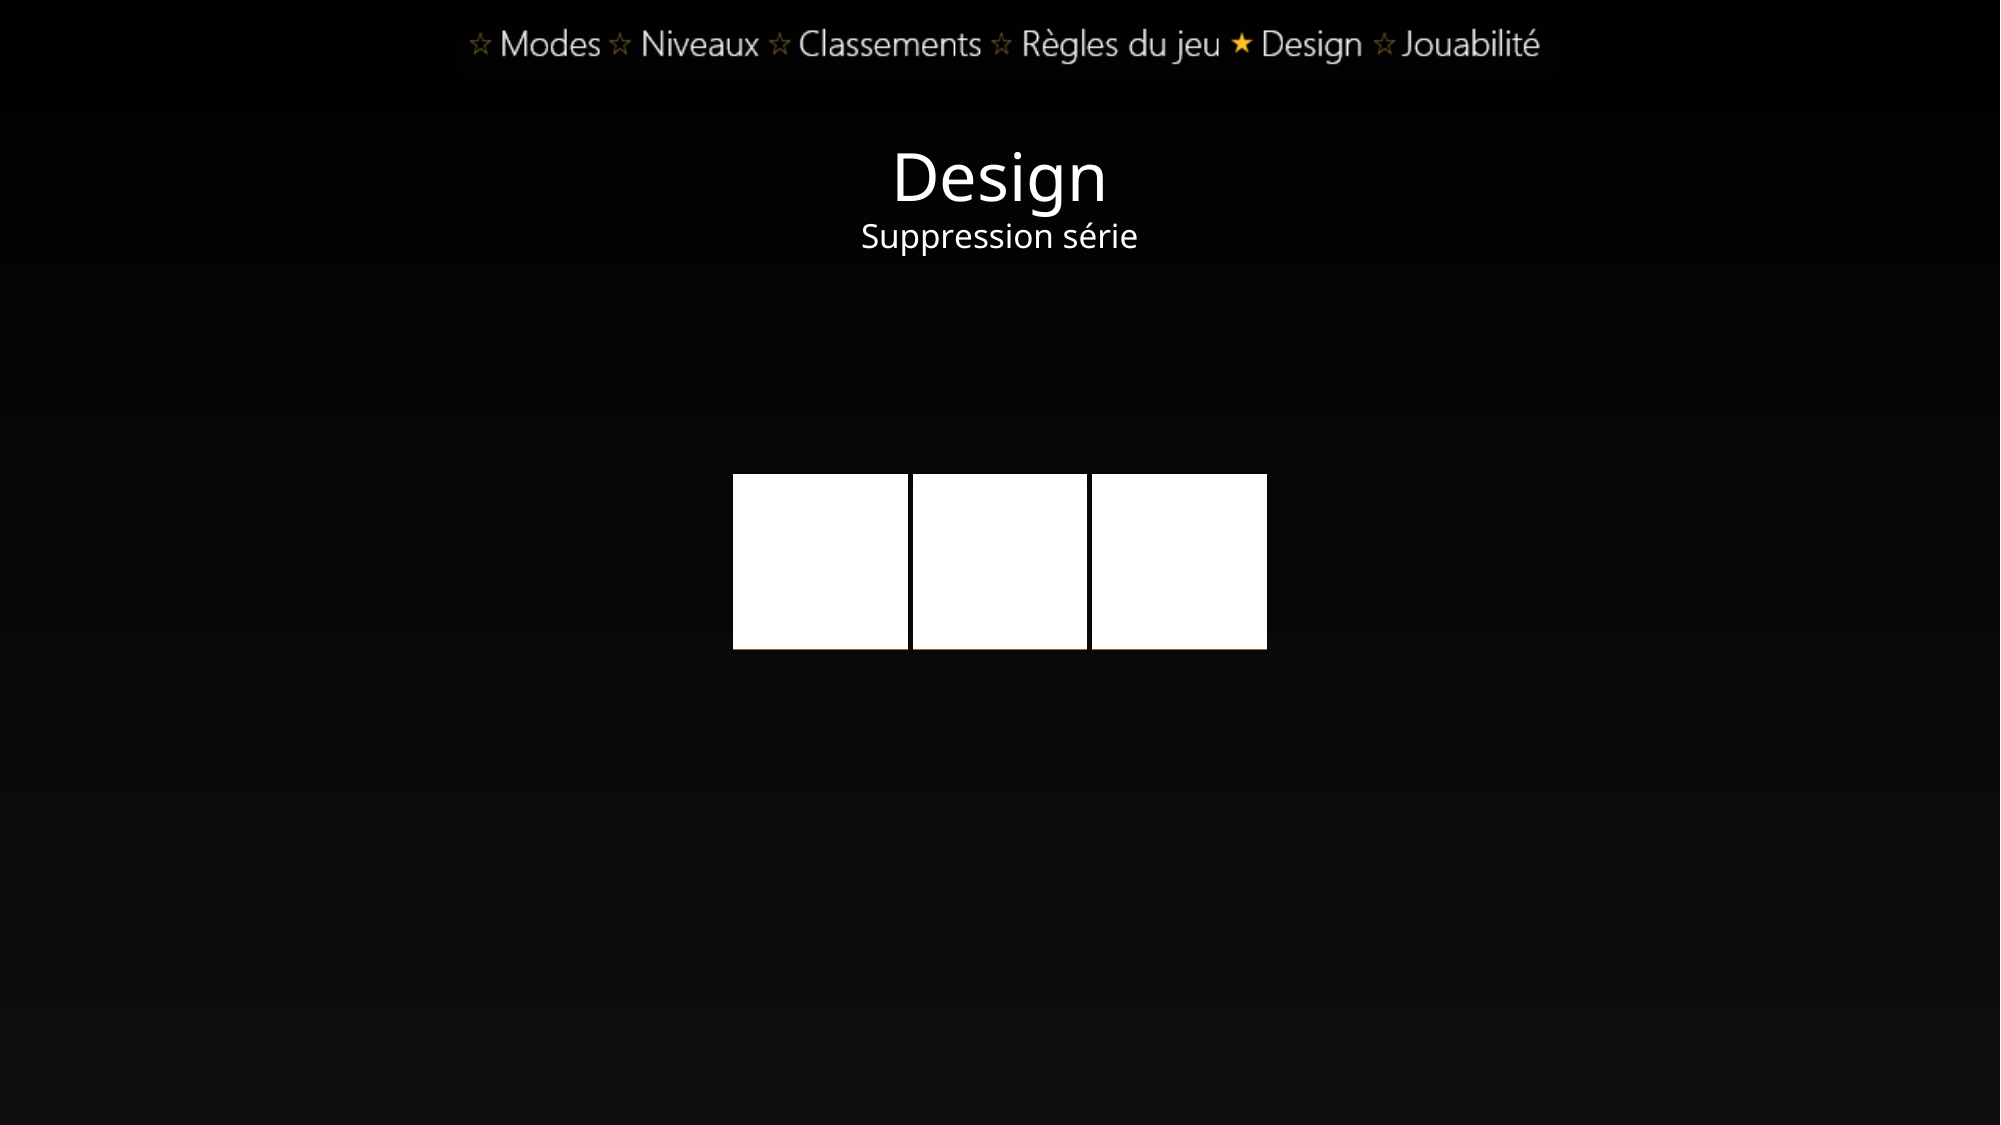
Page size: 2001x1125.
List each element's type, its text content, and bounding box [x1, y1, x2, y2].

text_box Design Suppression série [649, 127, 1351, 264]
picture [462, 18, 1554, 77]
text_box [1092, 474, 1267, 649]
text_box [913, 474, 1087, 649]
text_box [733, 474, 908, 649]
